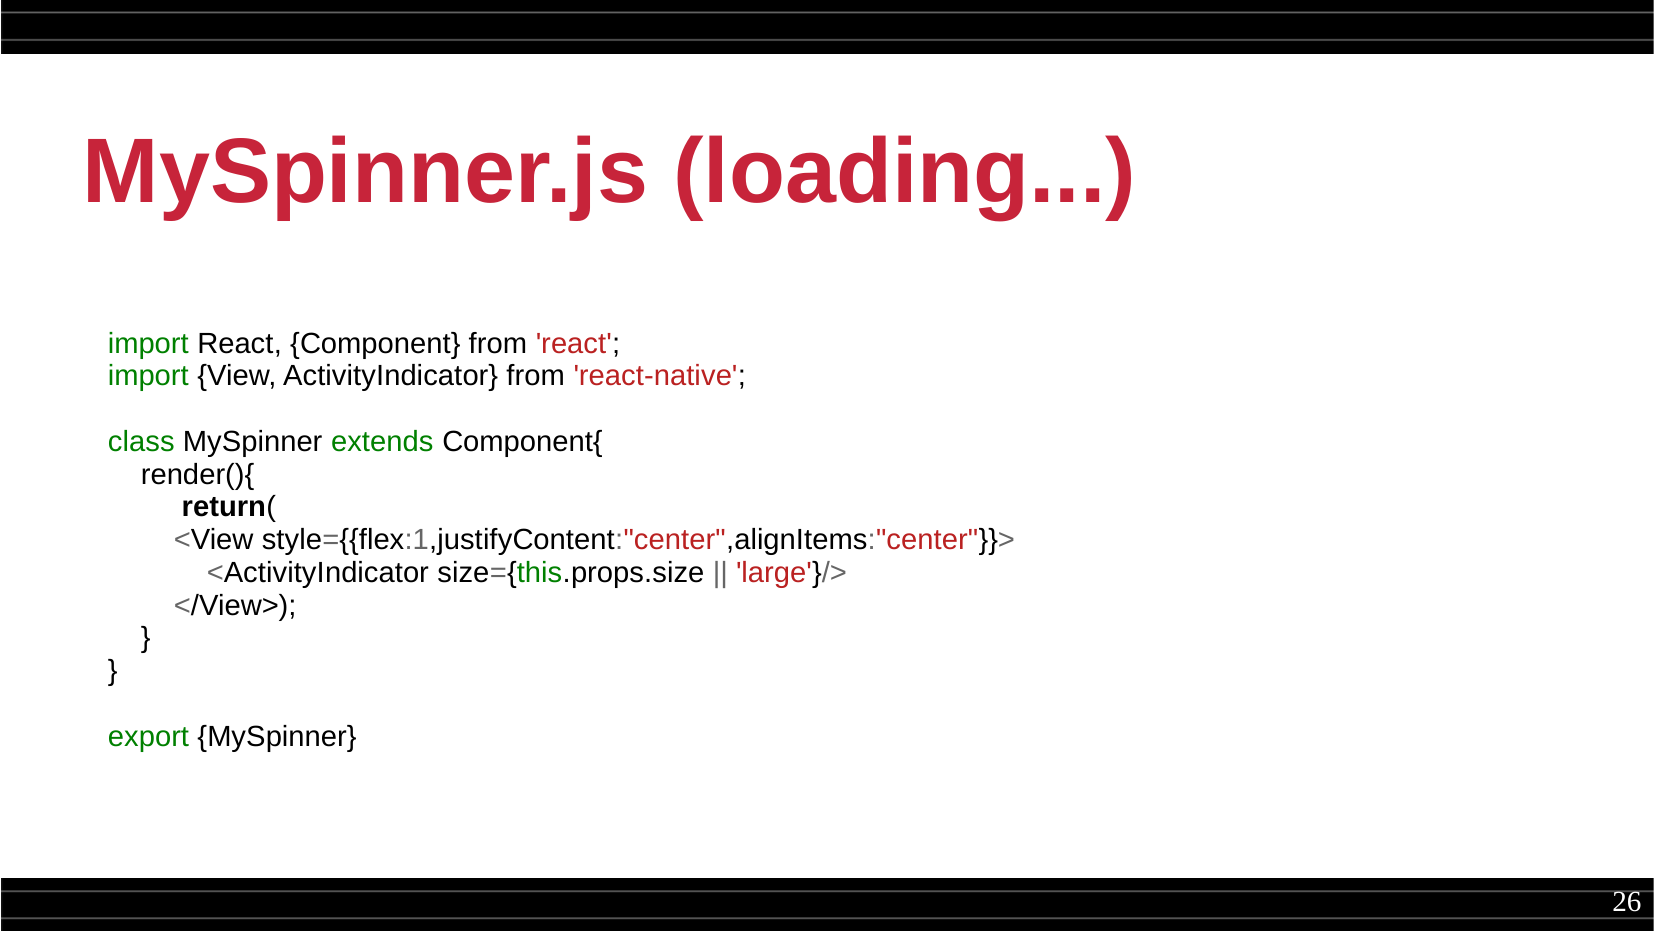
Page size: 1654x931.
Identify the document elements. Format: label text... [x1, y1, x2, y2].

picture [1, 878, 1654, 931]
picture [1, 0, 1654, 54]
text_box import React, {Component} from 'react'; import {View, ActivityIndicator} from 'react-native'; class MySpinner extends Component{ render(){ return( <View style={{flex:1,justifyContent:"center",alignItems:"center"}}> <ActivityIndicator size={this.props.size || 'large'}/> </View>); } } export {MySpinner} [93, 319, 1393, 761]
title MySpinner.js (loading...) [82, 92, 1571, 249]
